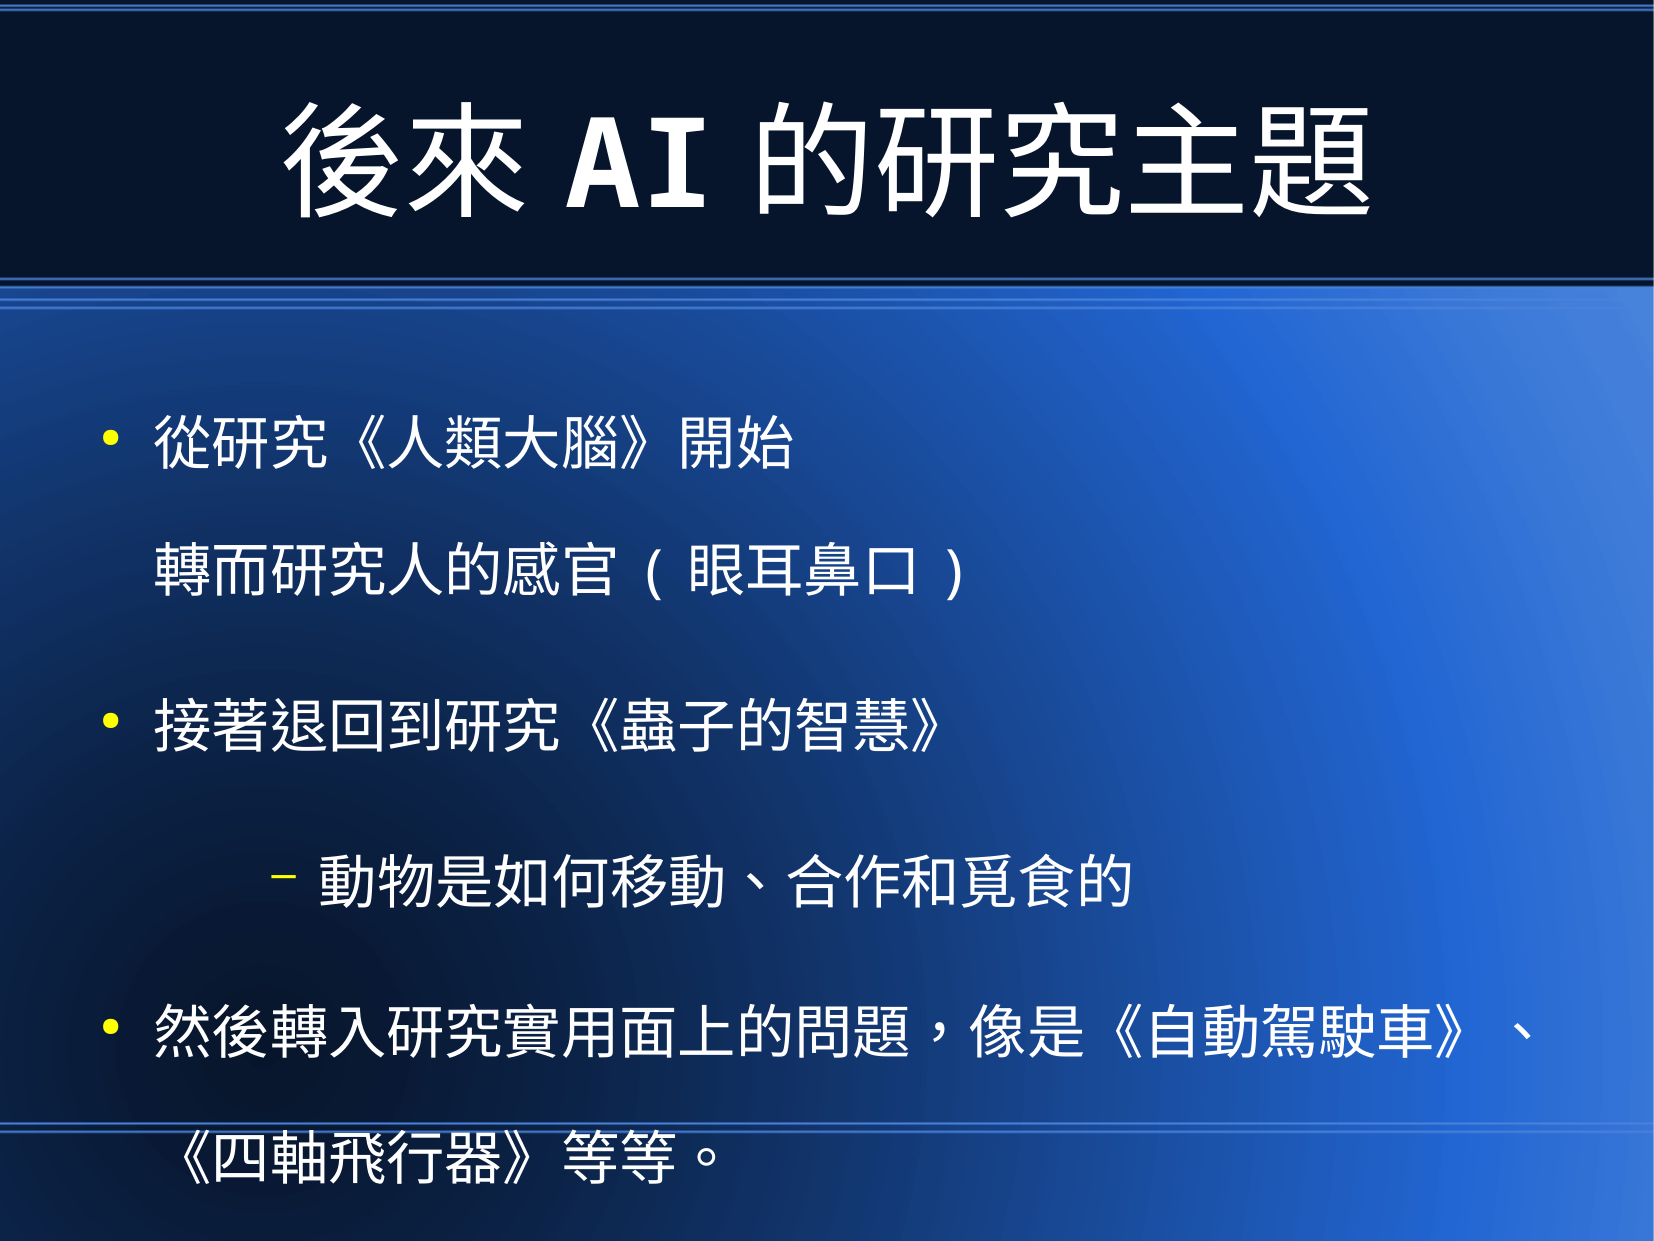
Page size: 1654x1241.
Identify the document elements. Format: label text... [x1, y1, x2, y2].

picture [0, 0, 1654, 1241]
title 後來AI的研究主題 [82, 49, 1571, 257]
list 從研究《人類大腦》開始 轉而研究人的感官(眼耳鼻口) 接著退回到研究《蟲子的智慧》 動物是如何移動、合作和覓食的 然後轉入研究實用面上的問題，像是《自動駕駛車》、《四軸飛行器》等等。 [82, 355, 1571, 1241]
